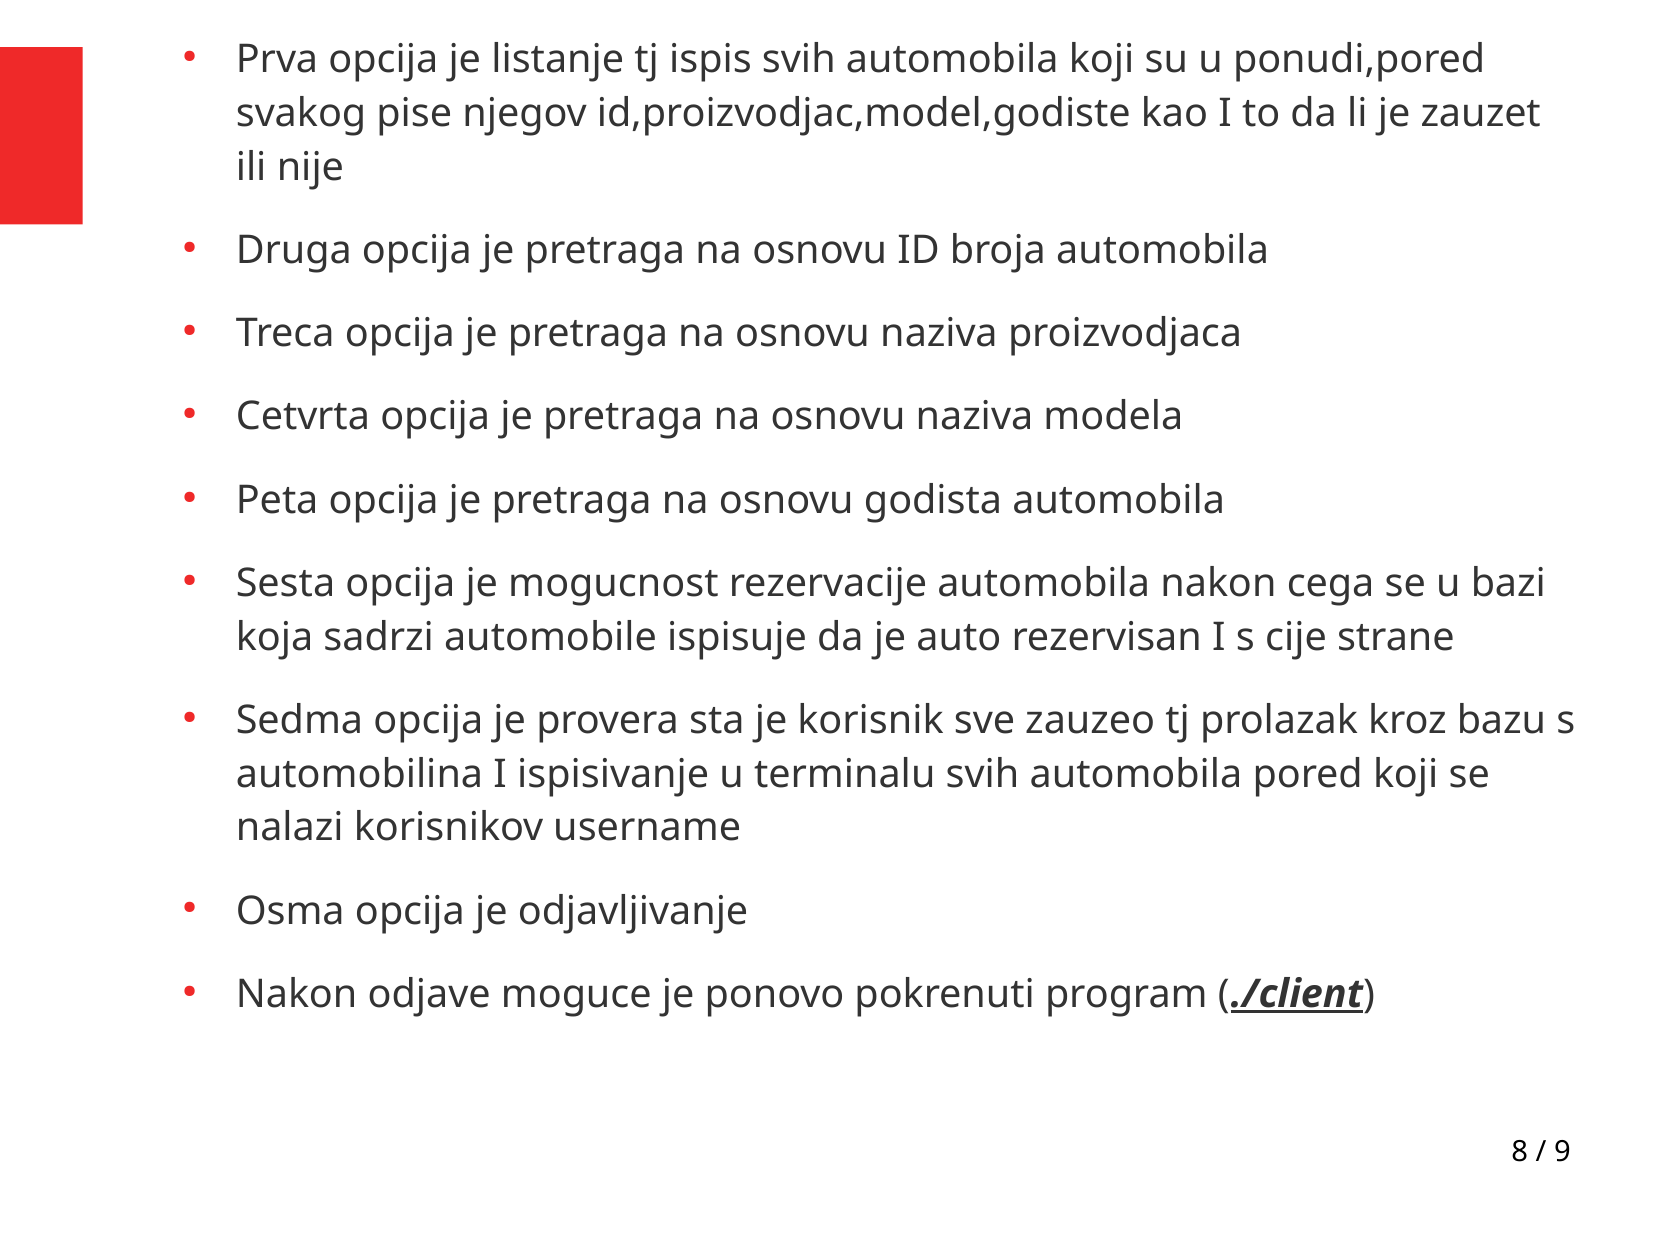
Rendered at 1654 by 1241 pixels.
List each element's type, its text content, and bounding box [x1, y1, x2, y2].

list Prva opcija je listanje tj ispis svih automobila koji su u ponudi,pored svakog pise njegov id,proizvodjac,model,godiste kao I to da li je zauzet ili nije Druga opcija je pretraga na osnovu ID broja automobila Treca opcija je pretraga na osnovu naziva proizvodjaca Cetvrta opcija je pretraga na osnovu naziva modela Peta opcija je pretraga na osnovu godista automobila Sesta opcija je mogucnost rezervacije automobila nakon cega se u bazi koja sadrzi automobile ispisuje da je auto rezervisan I s cije strane Sedma opcija je provera sta je korisnik sve zauzeo tj prolazak kroz bazu s automobilina I ispisivanje u terminalu svih automobila pored koji se nalazi korisnikov username Osma opcija je odjavljivanje Nakon odjave moguce je ponovo pokrenuti program (./client) [165, 30, 1583, 751]
